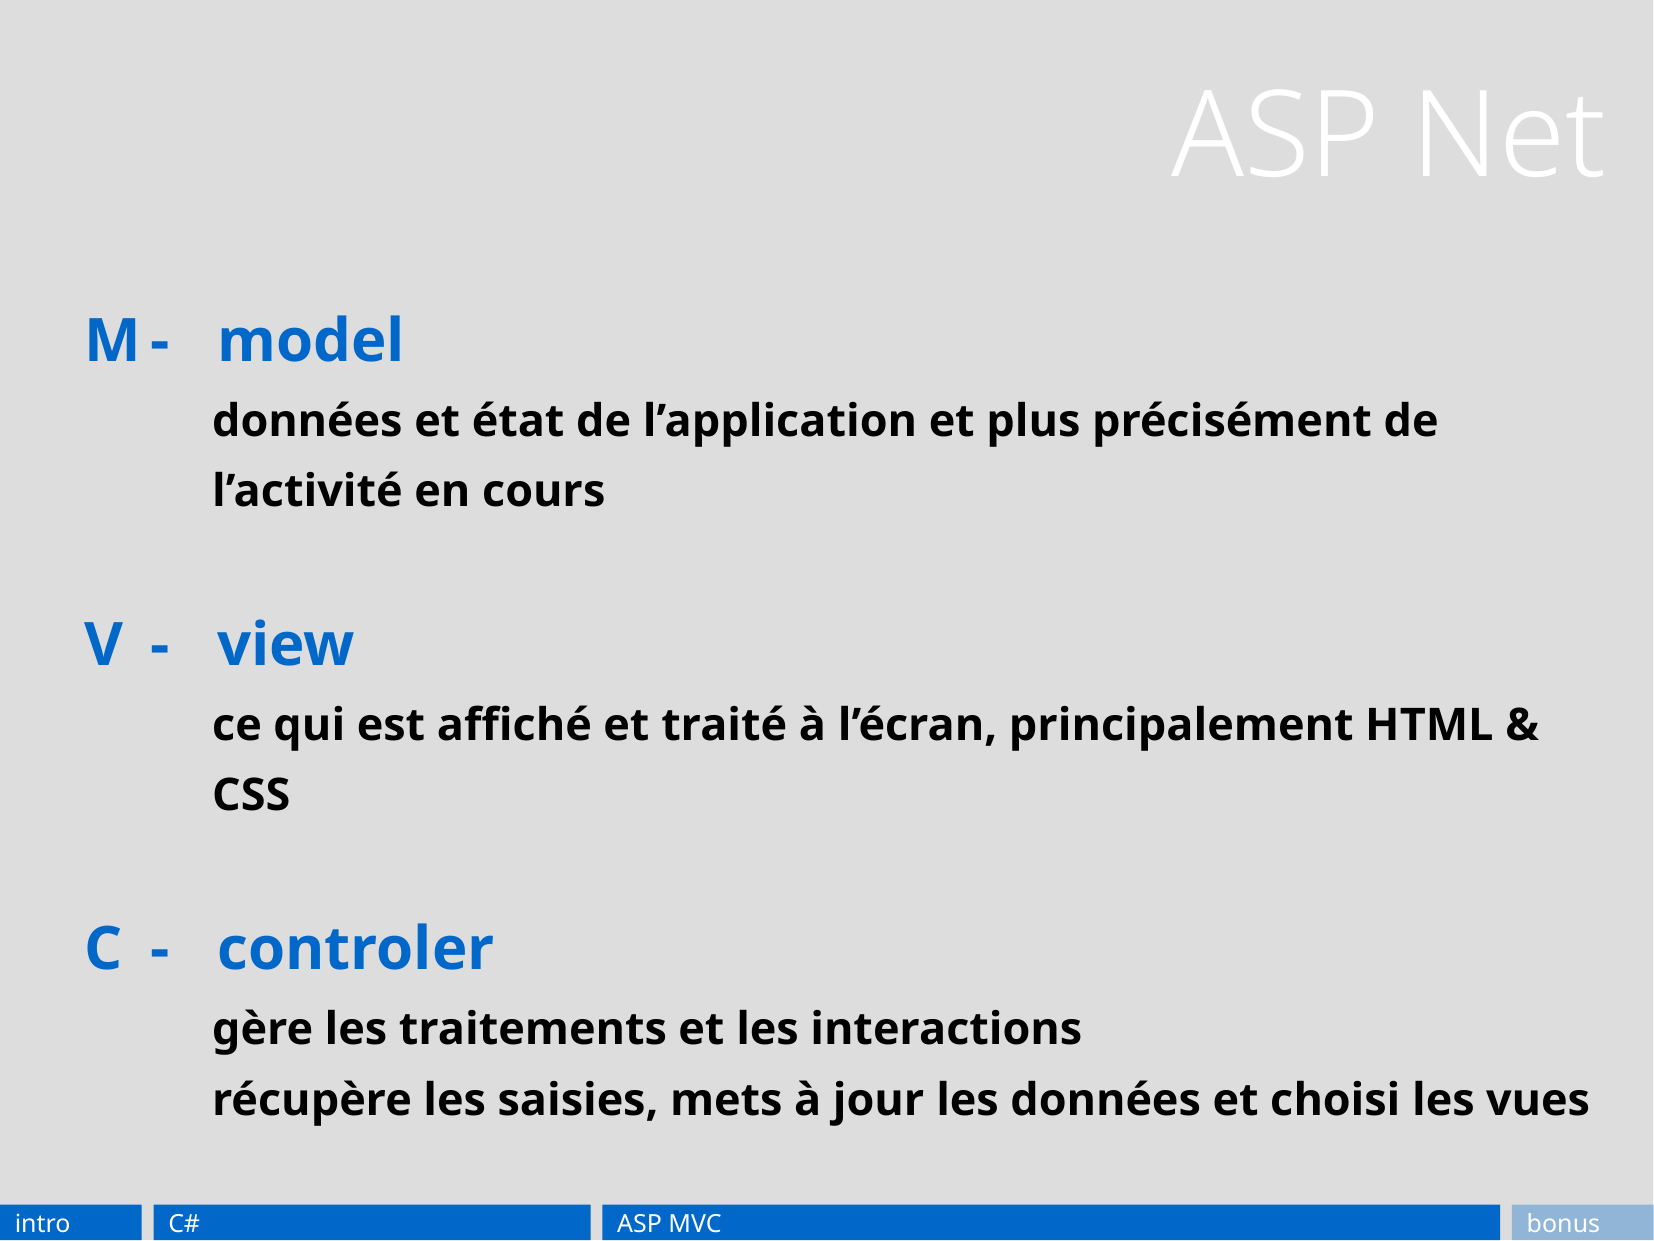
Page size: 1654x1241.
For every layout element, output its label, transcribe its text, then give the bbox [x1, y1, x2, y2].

text_box C# [153, 1204, 591, 1241]
list M - model données et état de l’application et plus précisément de l’activité en cours V - view ce qui est affiché et traité à l’écran, principalement HTML & CSS C - controler gère les traitements et les interactions récupère les saisies, mets à jour les données et choisi les vues [84, 285, 1595, 1153]
text_box intro [0, 1204, 142, 1241]
title ASP Net [47, 47, 1607, 213]
text_box bonus [1511, 1204, 1654, 1241]
text_box ASP MVC [602, 1204, 1501, 1241]
